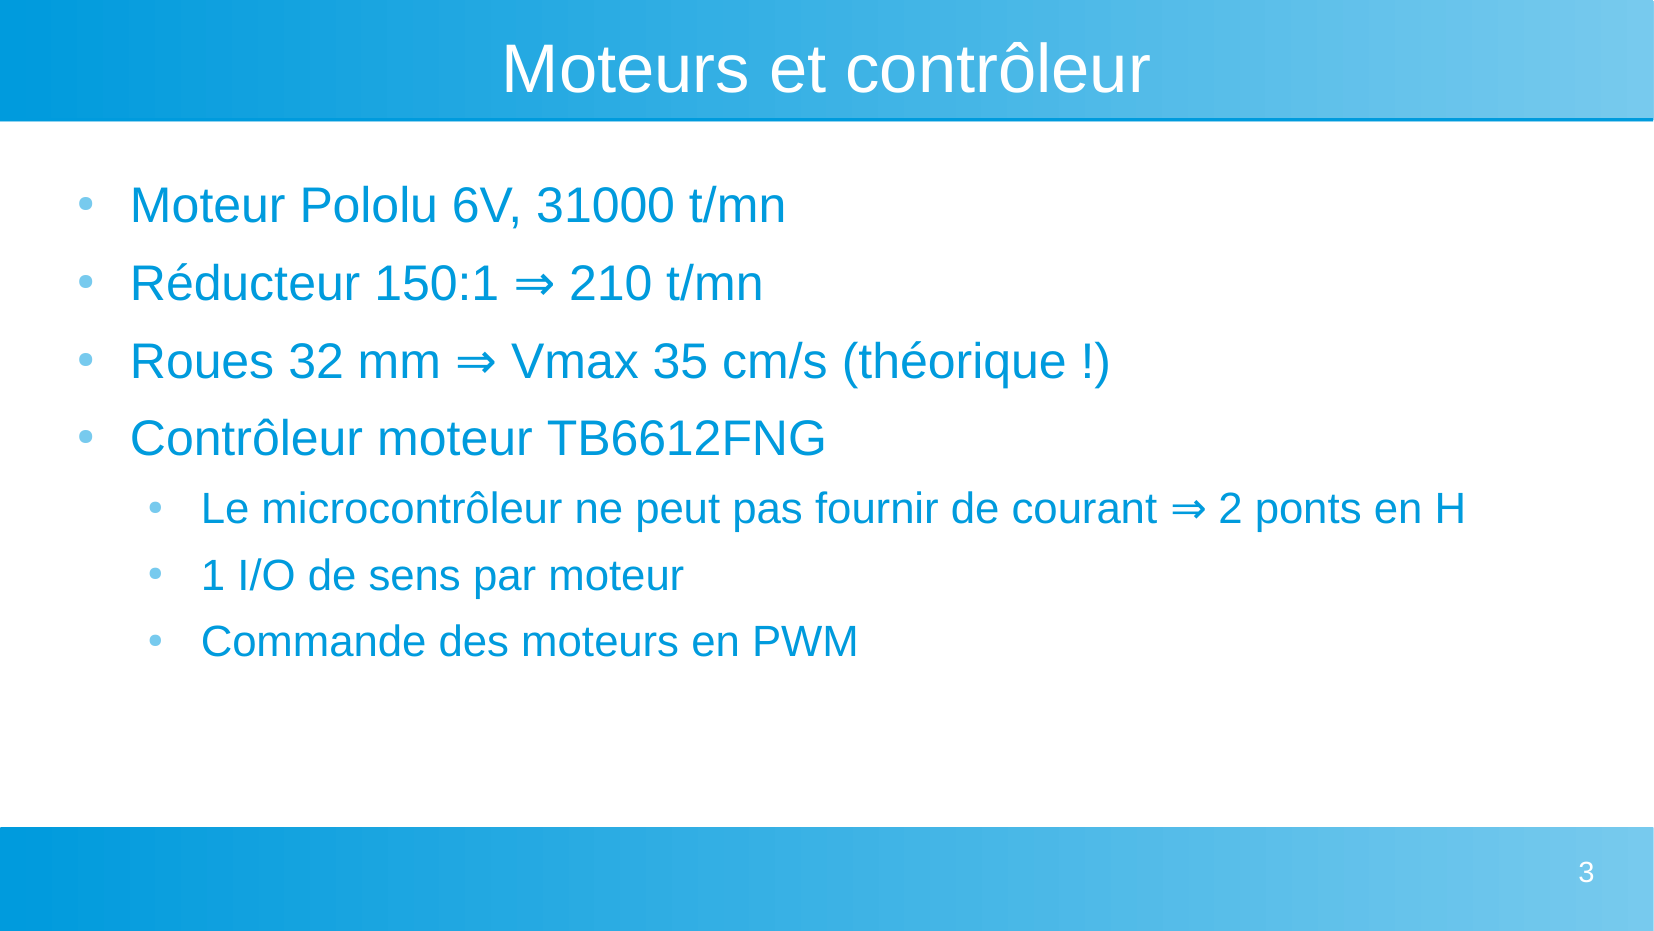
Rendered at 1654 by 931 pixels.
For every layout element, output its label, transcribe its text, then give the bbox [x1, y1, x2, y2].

title Moteurs et contrôleur [59, 29, 1595, 108]
list Moteur Pololu 6V, 31000 t/mn Réducteur 150:1 ⇒ 210 t/mn Roues 32 mm ⇒ Vmax 35 cm/s (théorique !) Contrôleur moteur TB6612FNG Le microcontrôleur ne peut pas fournir de courant ⇒ 2 ponts en H 1 I/O de sens par moteur Commande des moteurs en PWM [59, 177, 1595, 768]
